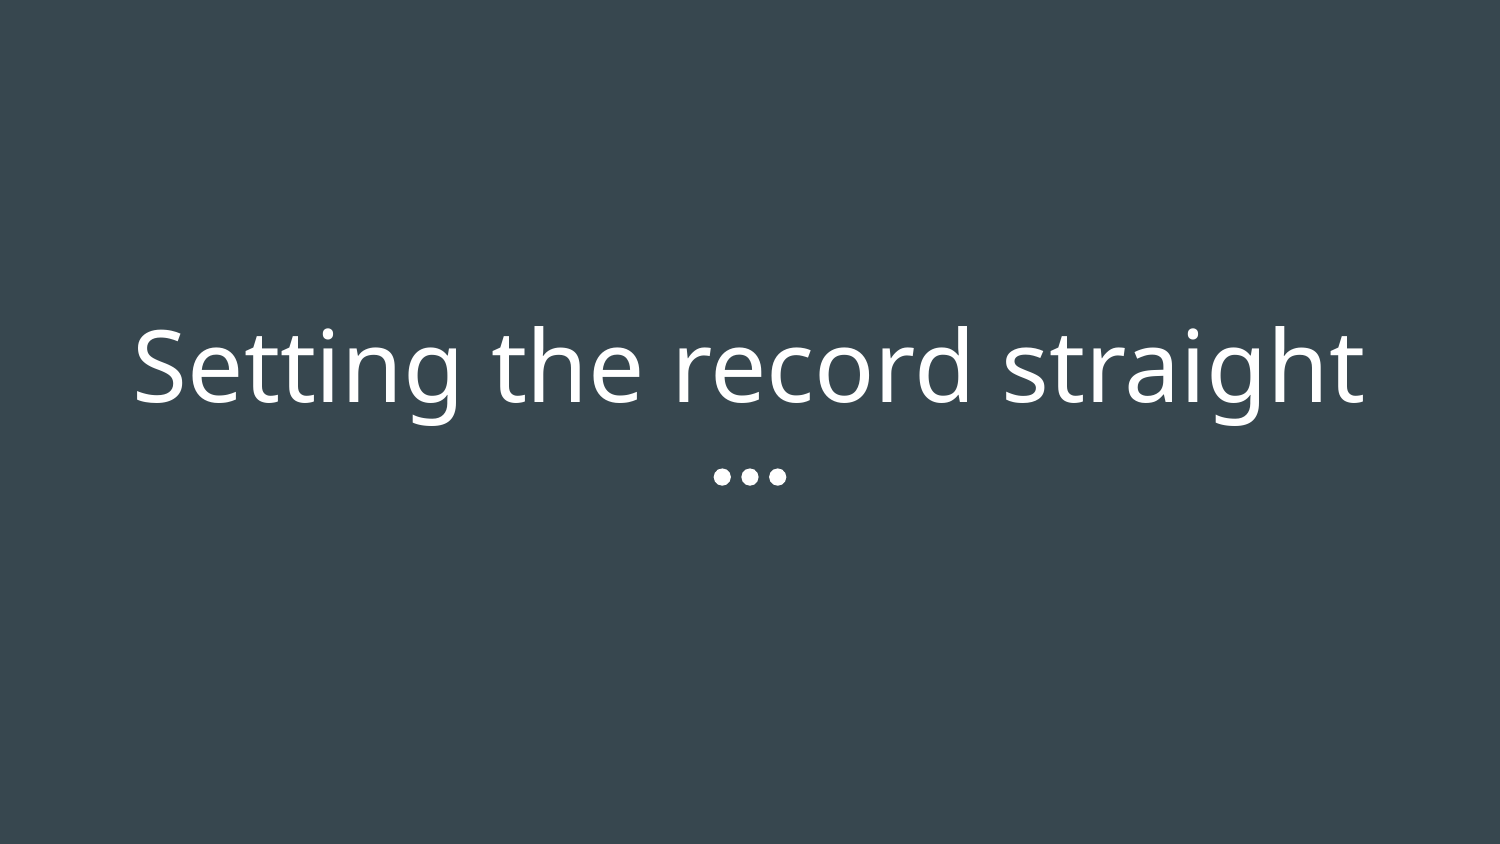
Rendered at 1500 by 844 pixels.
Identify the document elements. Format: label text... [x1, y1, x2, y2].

title Setting the record straight [110, 162, 1390, 447]
